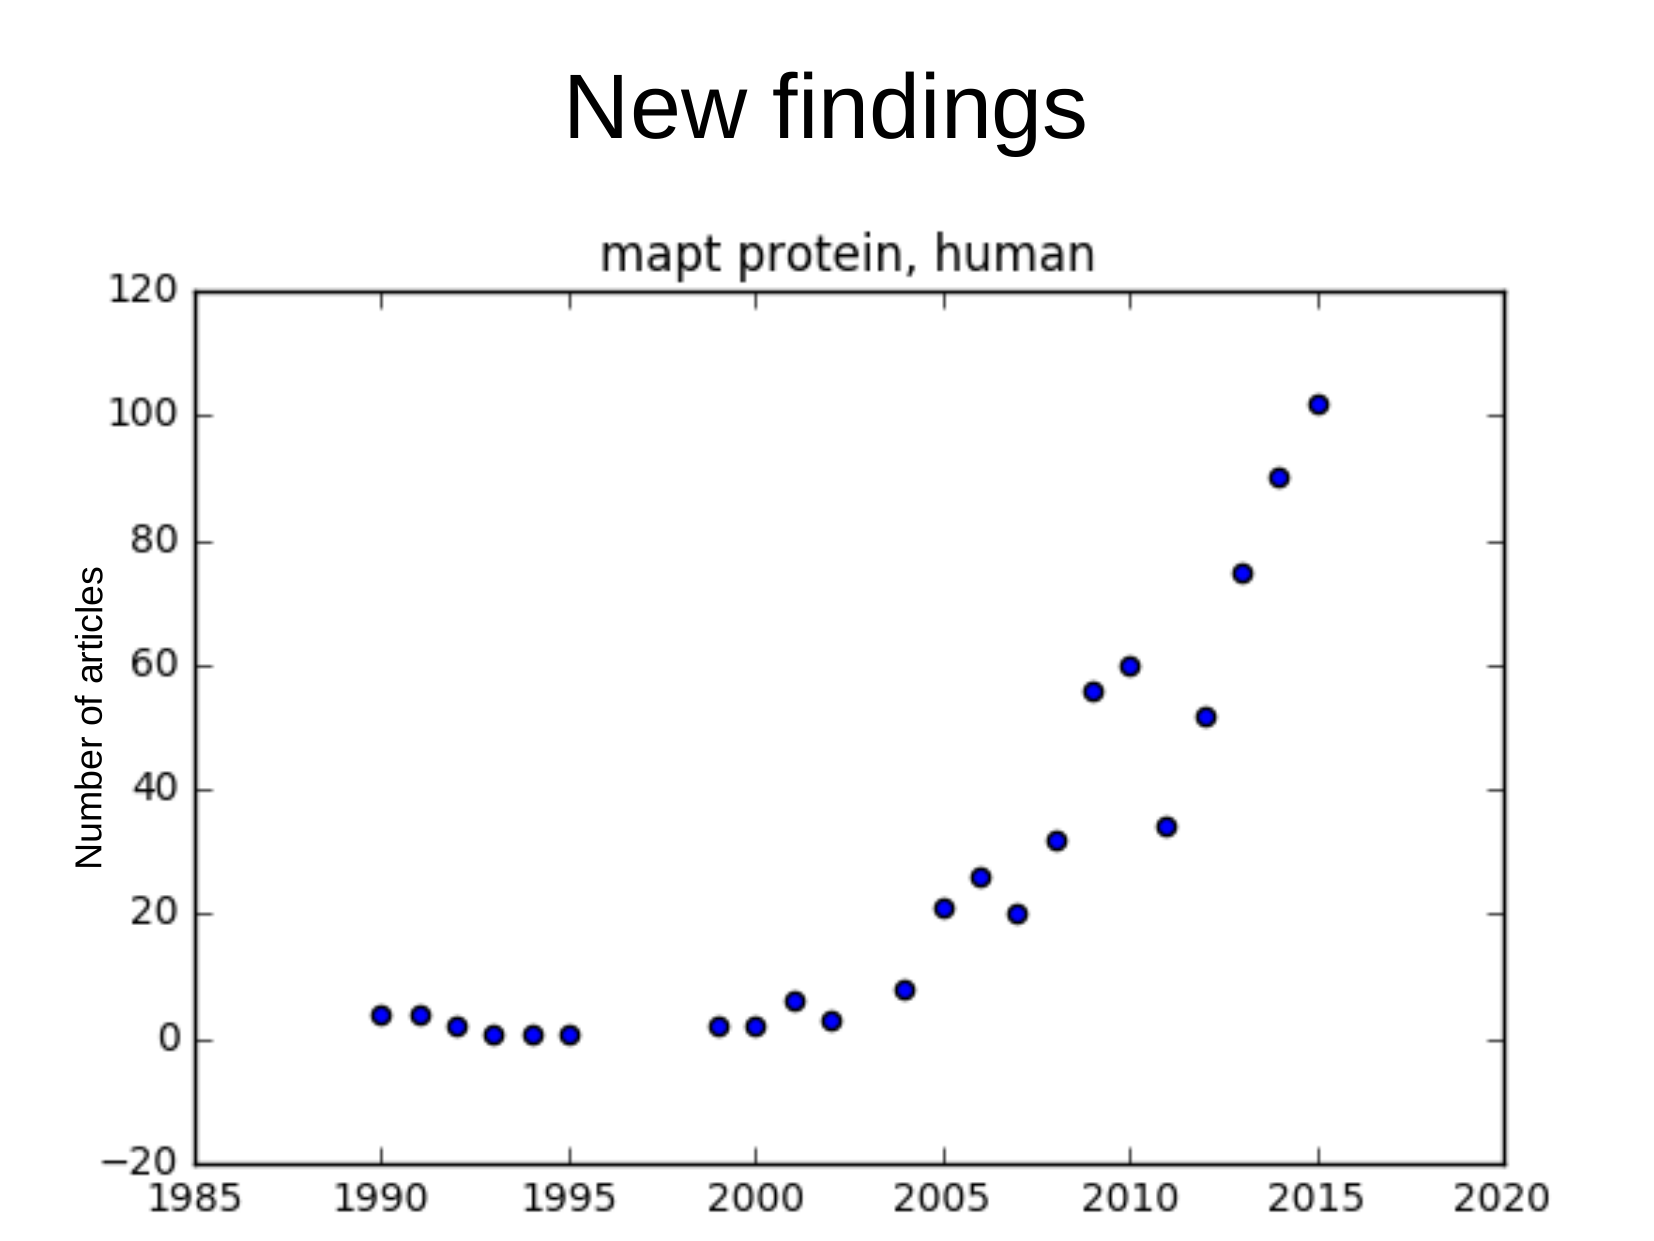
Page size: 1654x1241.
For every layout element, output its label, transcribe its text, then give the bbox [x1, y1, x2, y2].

title New findings [82, 2, 1571, 179]
picture [0, 179, 1654, 1241]
text_box Number of articles [60, 374, 182, 886]
